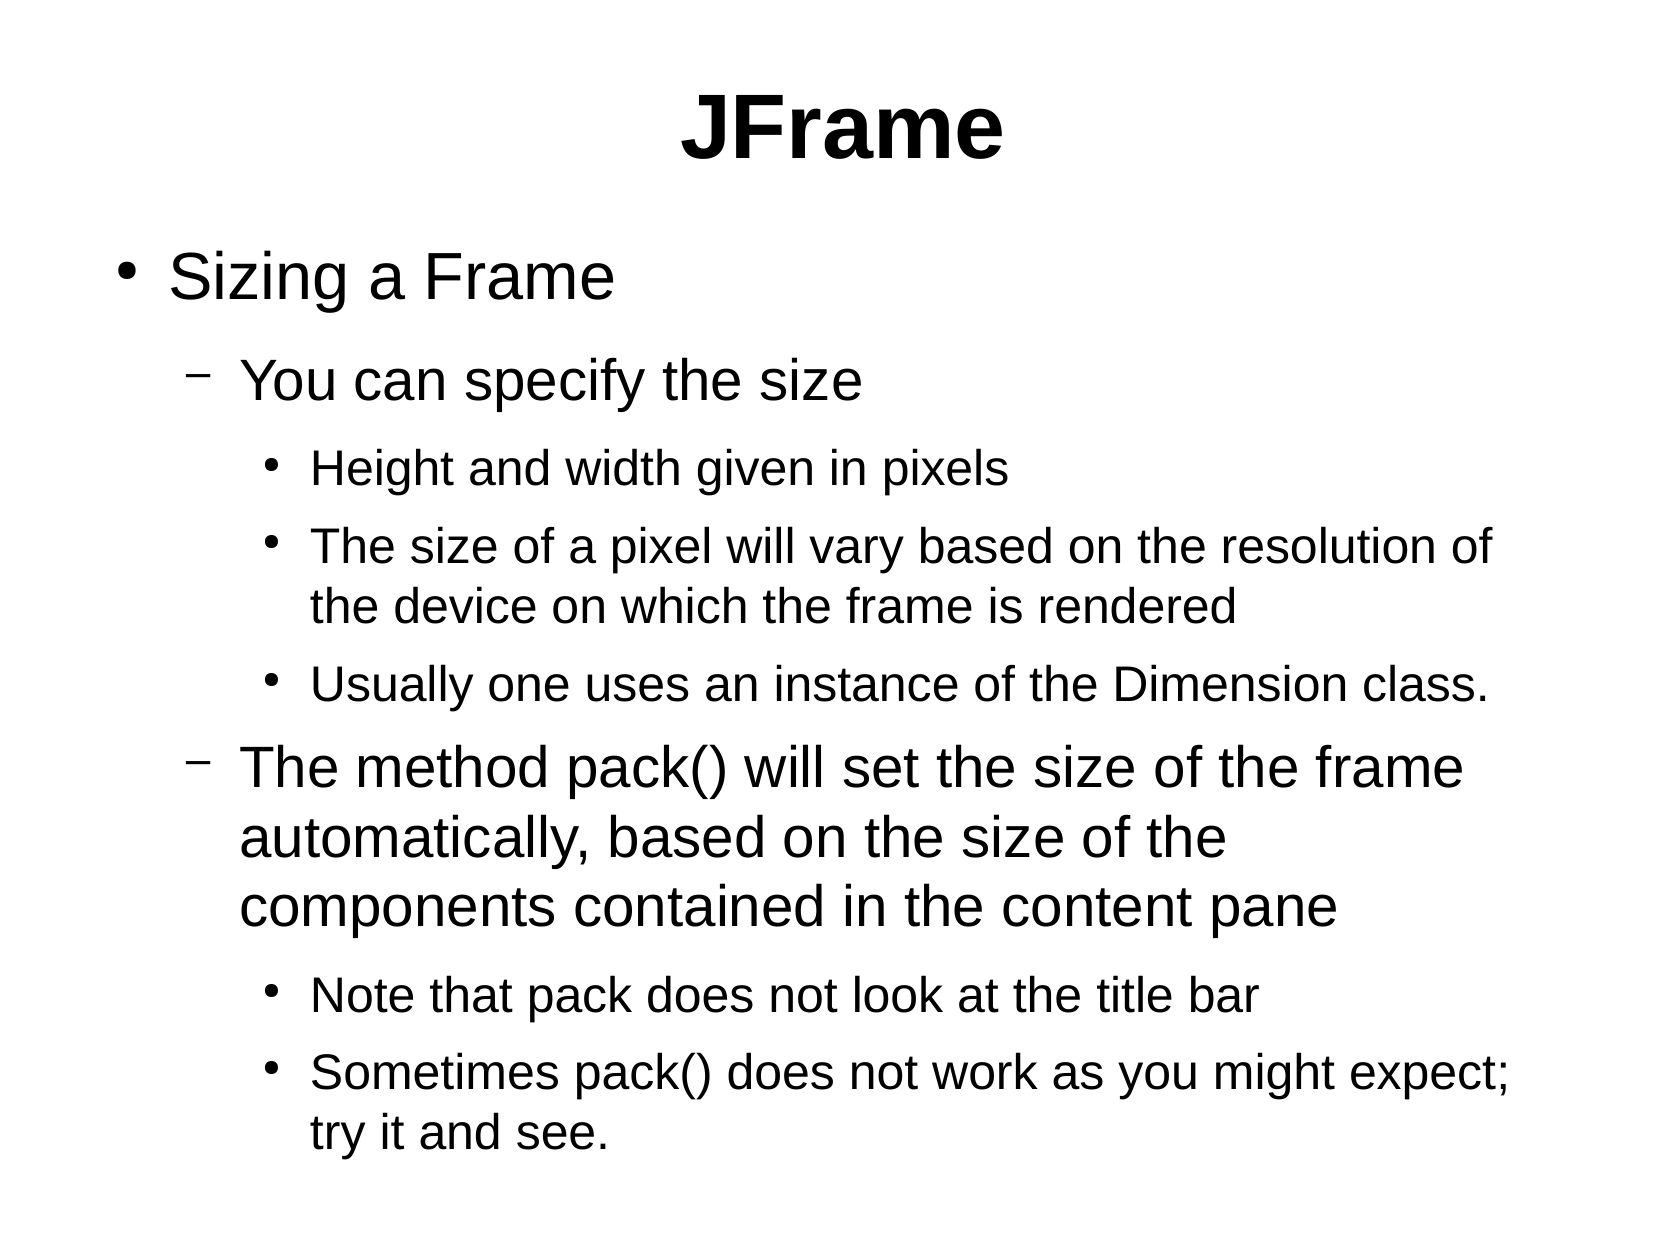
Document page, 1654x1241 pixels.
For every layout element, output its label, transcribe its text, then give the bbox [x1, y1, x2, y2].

title JFrame [82, 49, 1571, 196]
list Sizing a Frame You can specify the size Height and width given in pixels The size of a pixel will vary based on the resolution of the device on which the frame is rendered Usually one uses an instance of the Dimension class. The method pack() will set the size of the frame automatically, based on the size of the components contained in the content pane Note that pack does not look at the title bar Sometimes pack() does not work as you might expect; try it and see. [82, 225, 1538, 1186]
